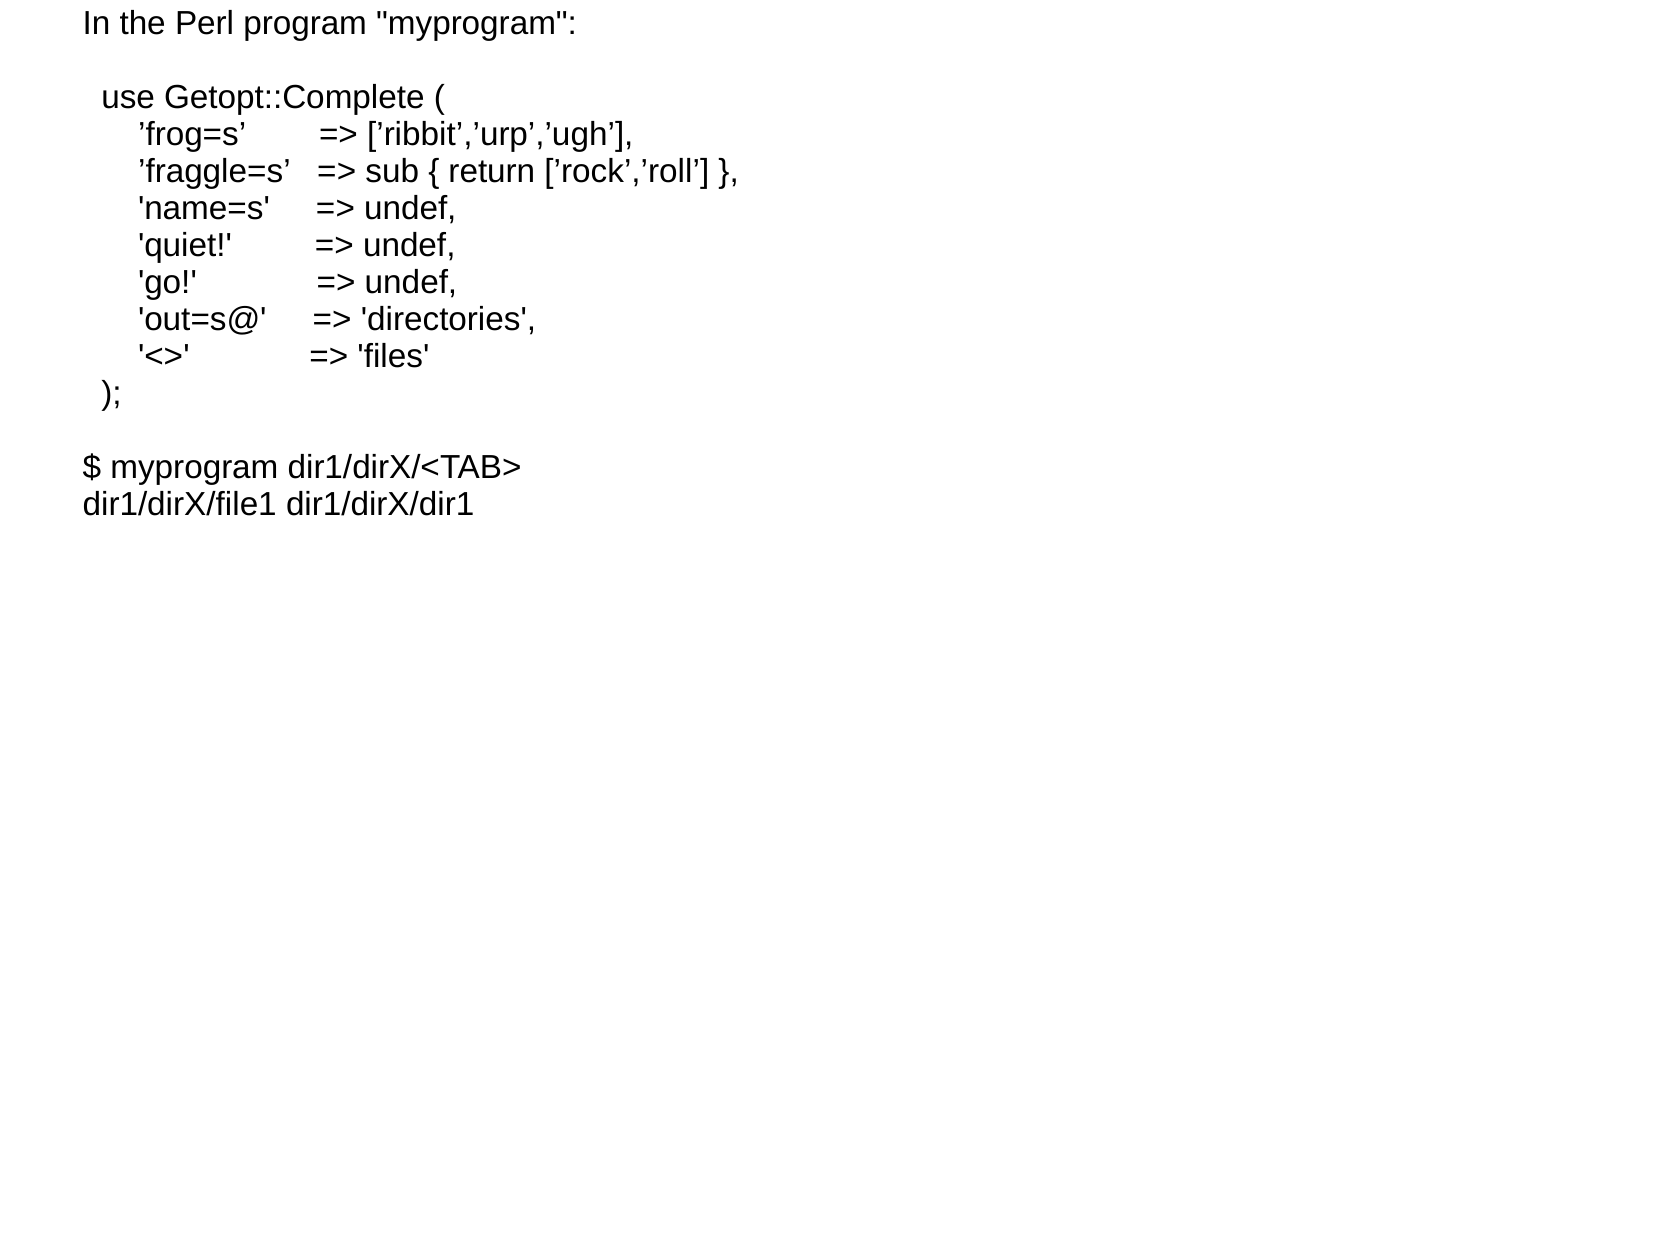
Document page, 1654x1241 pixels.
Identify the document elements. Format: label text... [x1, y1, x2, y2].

subtitle In the Perl program "myprogram": use Getopt::Complete ( ’frog=s’ => [’ribbit’,’urp’,’ugh’], ’fraggle=s’ => sub { return [’rock’,’roll’] }, 'name=s' => undef, 'quiet!' => undef, 'go!' => undef, 'out=s@' => 'directories', '<>' => 'files' ); $ myprogram dir1/dirX/<TAB> dir1/dirX/file1 dir1/dirX/dir1 [82, 4, 1571, 1064]
